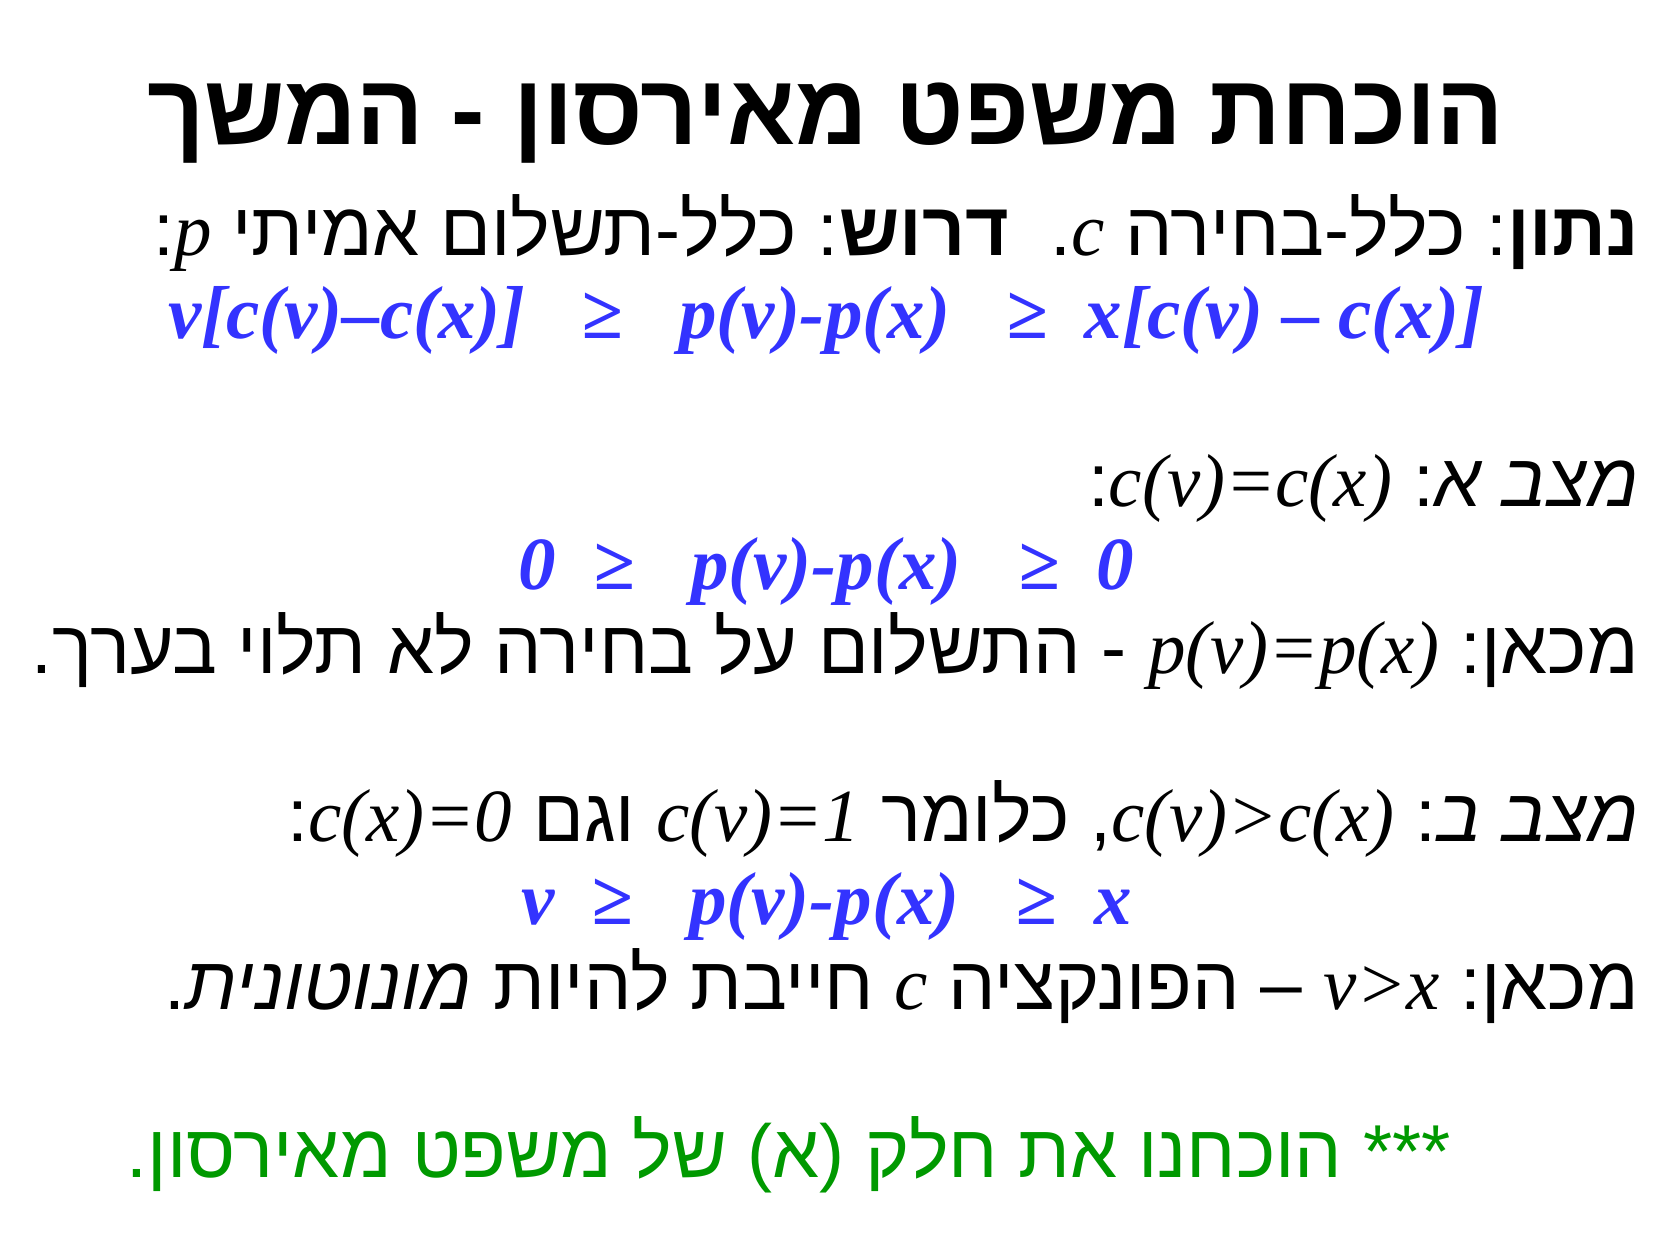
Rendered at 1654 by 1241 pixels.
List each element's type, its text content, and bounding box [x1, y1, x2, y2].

text_box נתון: כלל-בחירה c. דרוש: כלל-תשלום אמיתי p: v[c(v)–c(x)] ≥ p(v)-p(x) ≥ x[c(v) – c(x)] מצב א: c(v)=c(x): 0 ≥ p(v)-p(x) ≥ 0 מכאן: p(v)=p(x) - התשלום על בחירה לא תלוי בערך. מצב ב: c(v)>c(x), כלומר c(v)=1 וגם c(x)=0: v ≥ p(v)-p(x) ≥ x מכאן: v>x – הפונקציה c חייבת להיות מונוטונית. *** הוכחנו את חלק (א) של משפט מאירסון. [0, 180, 1654, 1239]
title הוכחת משפט מאירסון - המשך [0, 21, 1654, 180]
